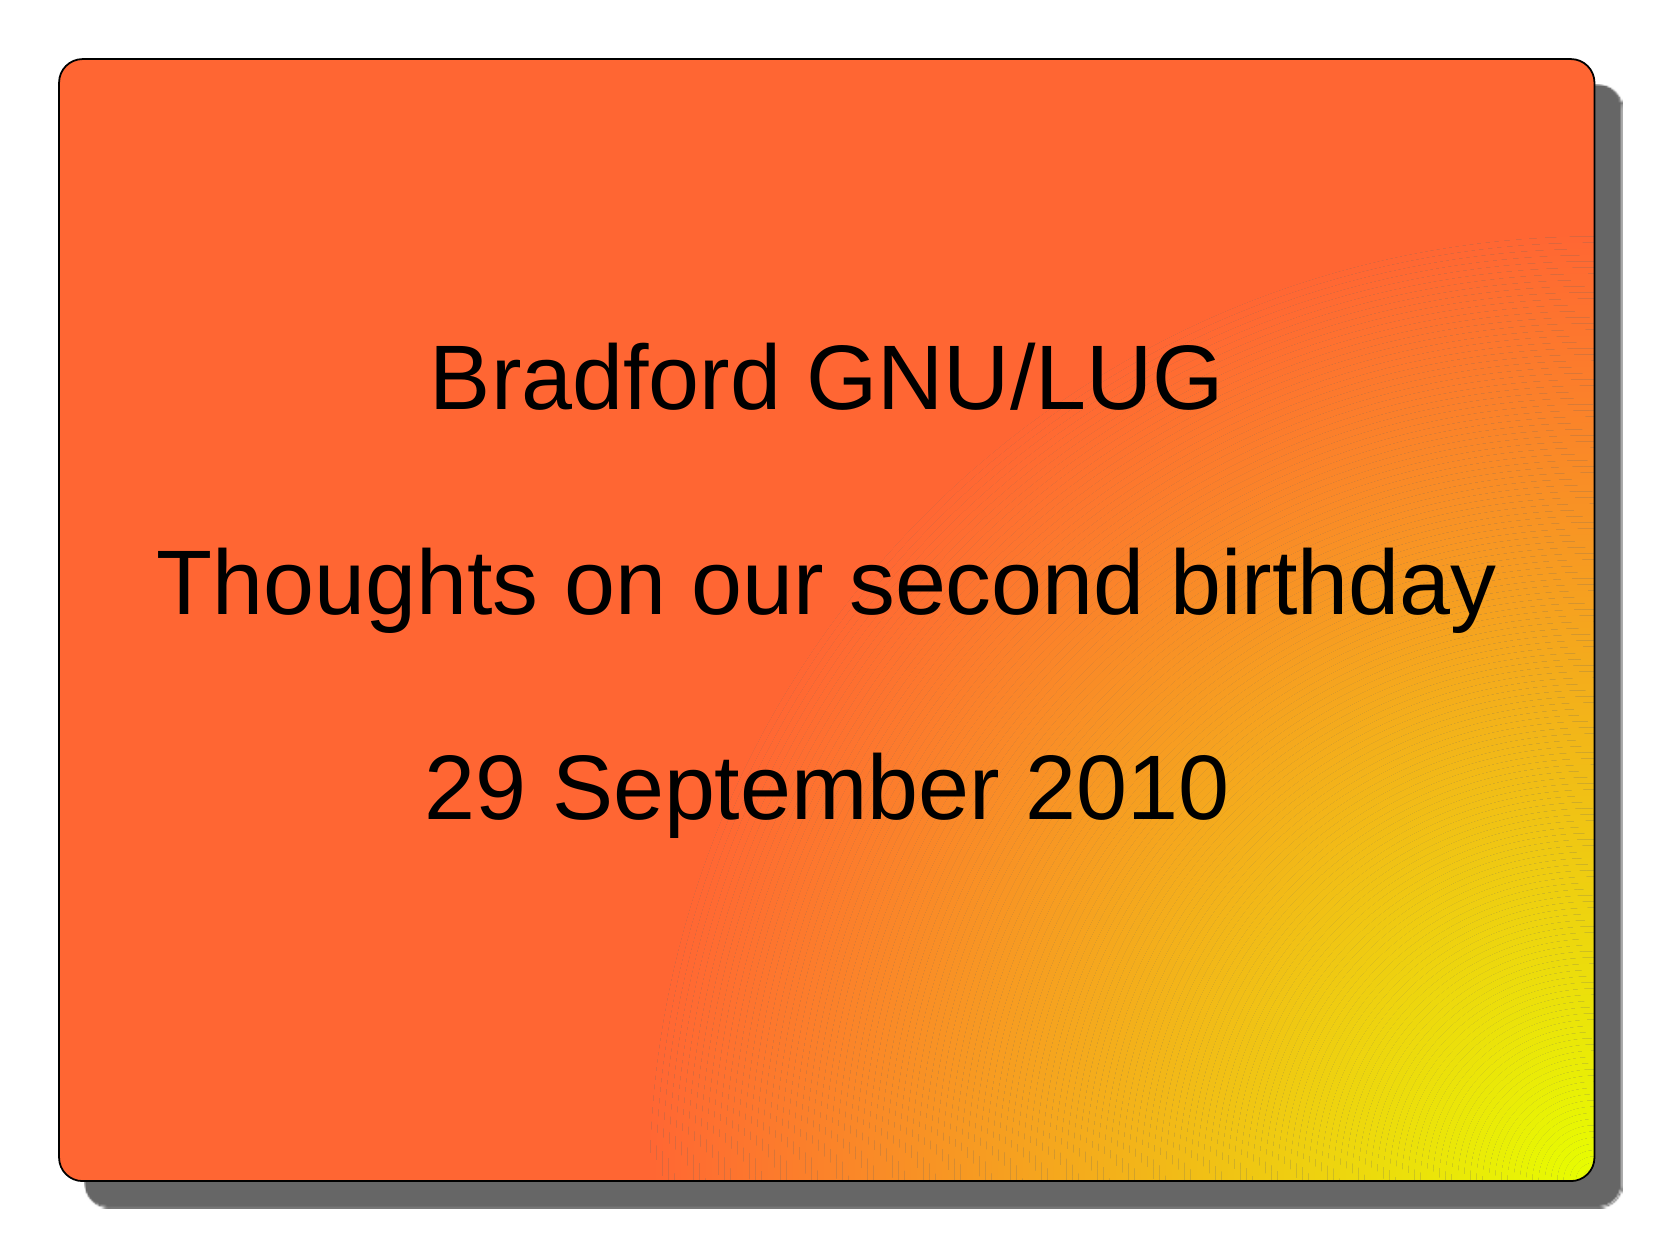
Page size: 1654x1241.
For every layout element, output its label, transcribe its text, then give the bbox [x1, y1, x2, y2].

subtitle Bradford GNU/LUG Thoughts on our second birthday 29 September 2010 [121, 110, 1534, 1119]
